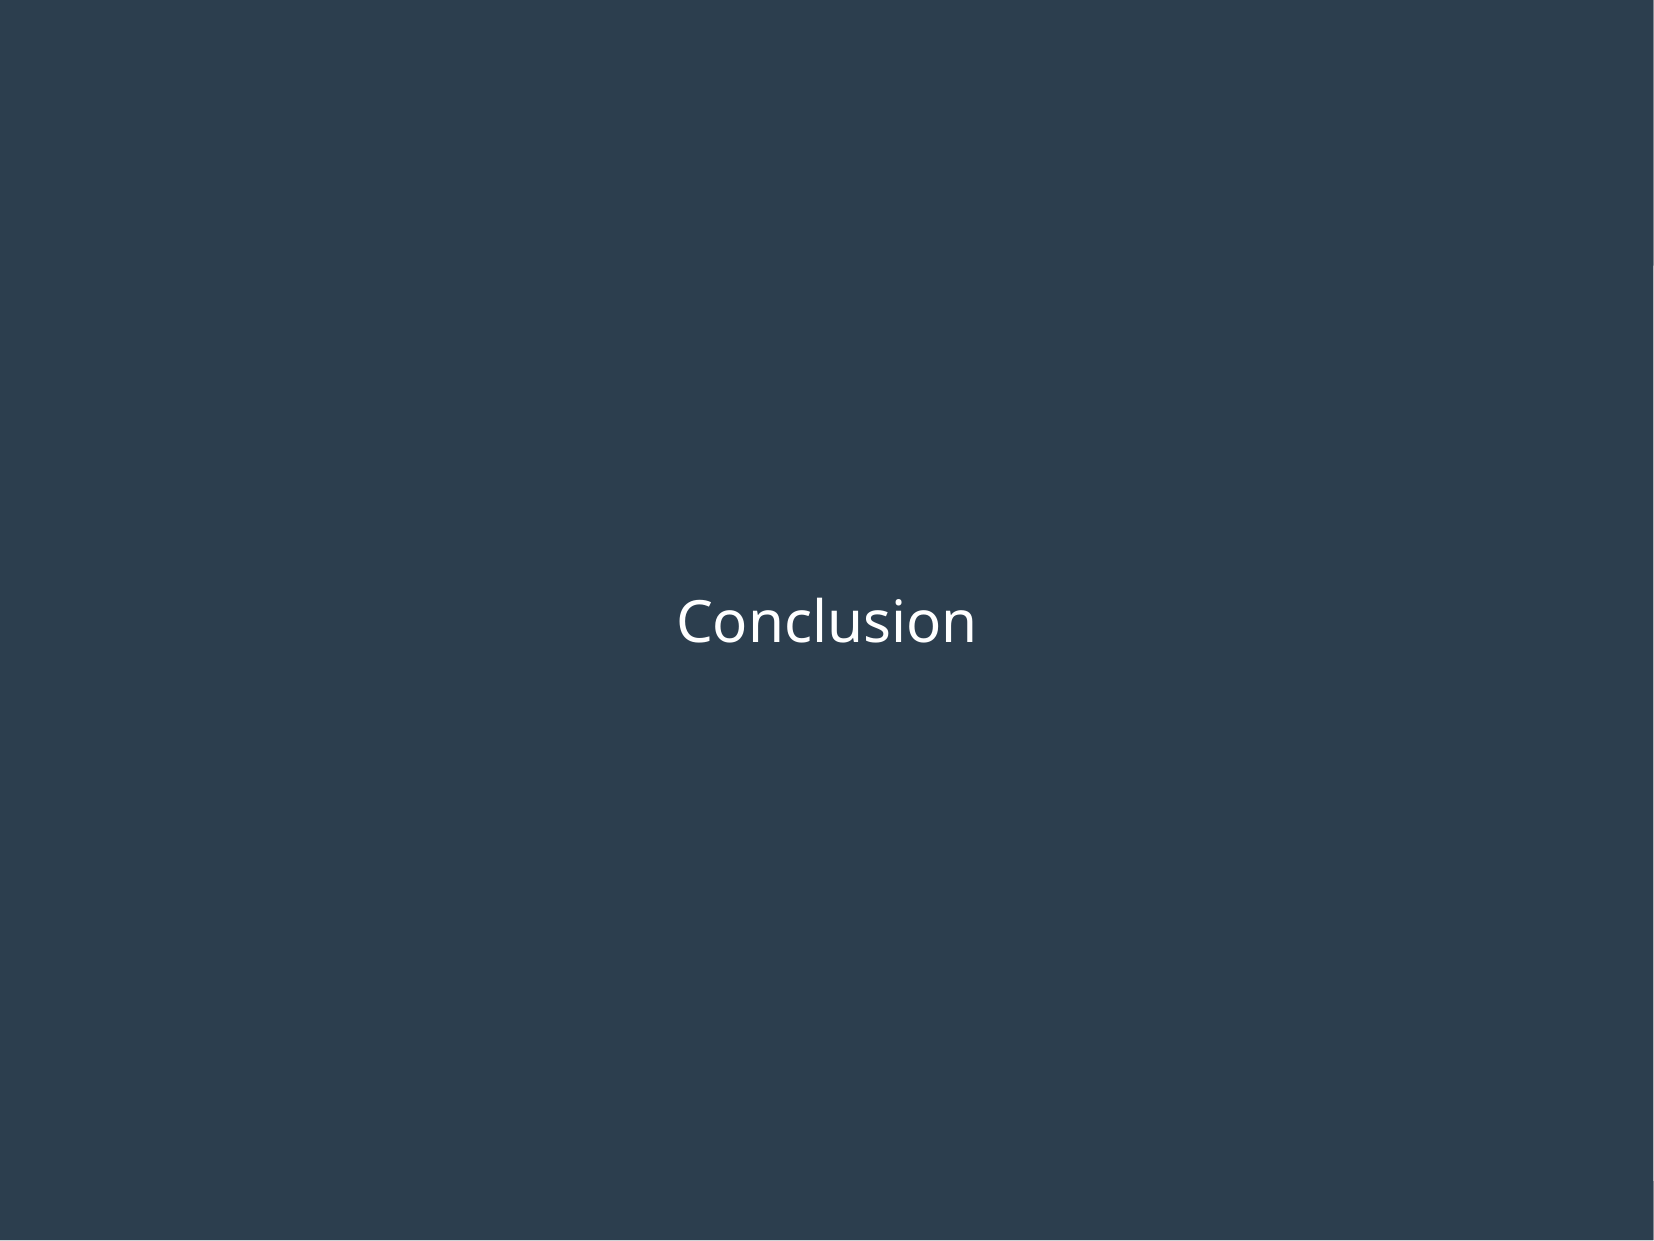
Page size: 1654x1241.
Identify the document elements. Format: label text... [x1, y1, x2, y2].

text_box Conclusion [0, 0, 1654, 1241]
list [59, 324, 809, 1152]
